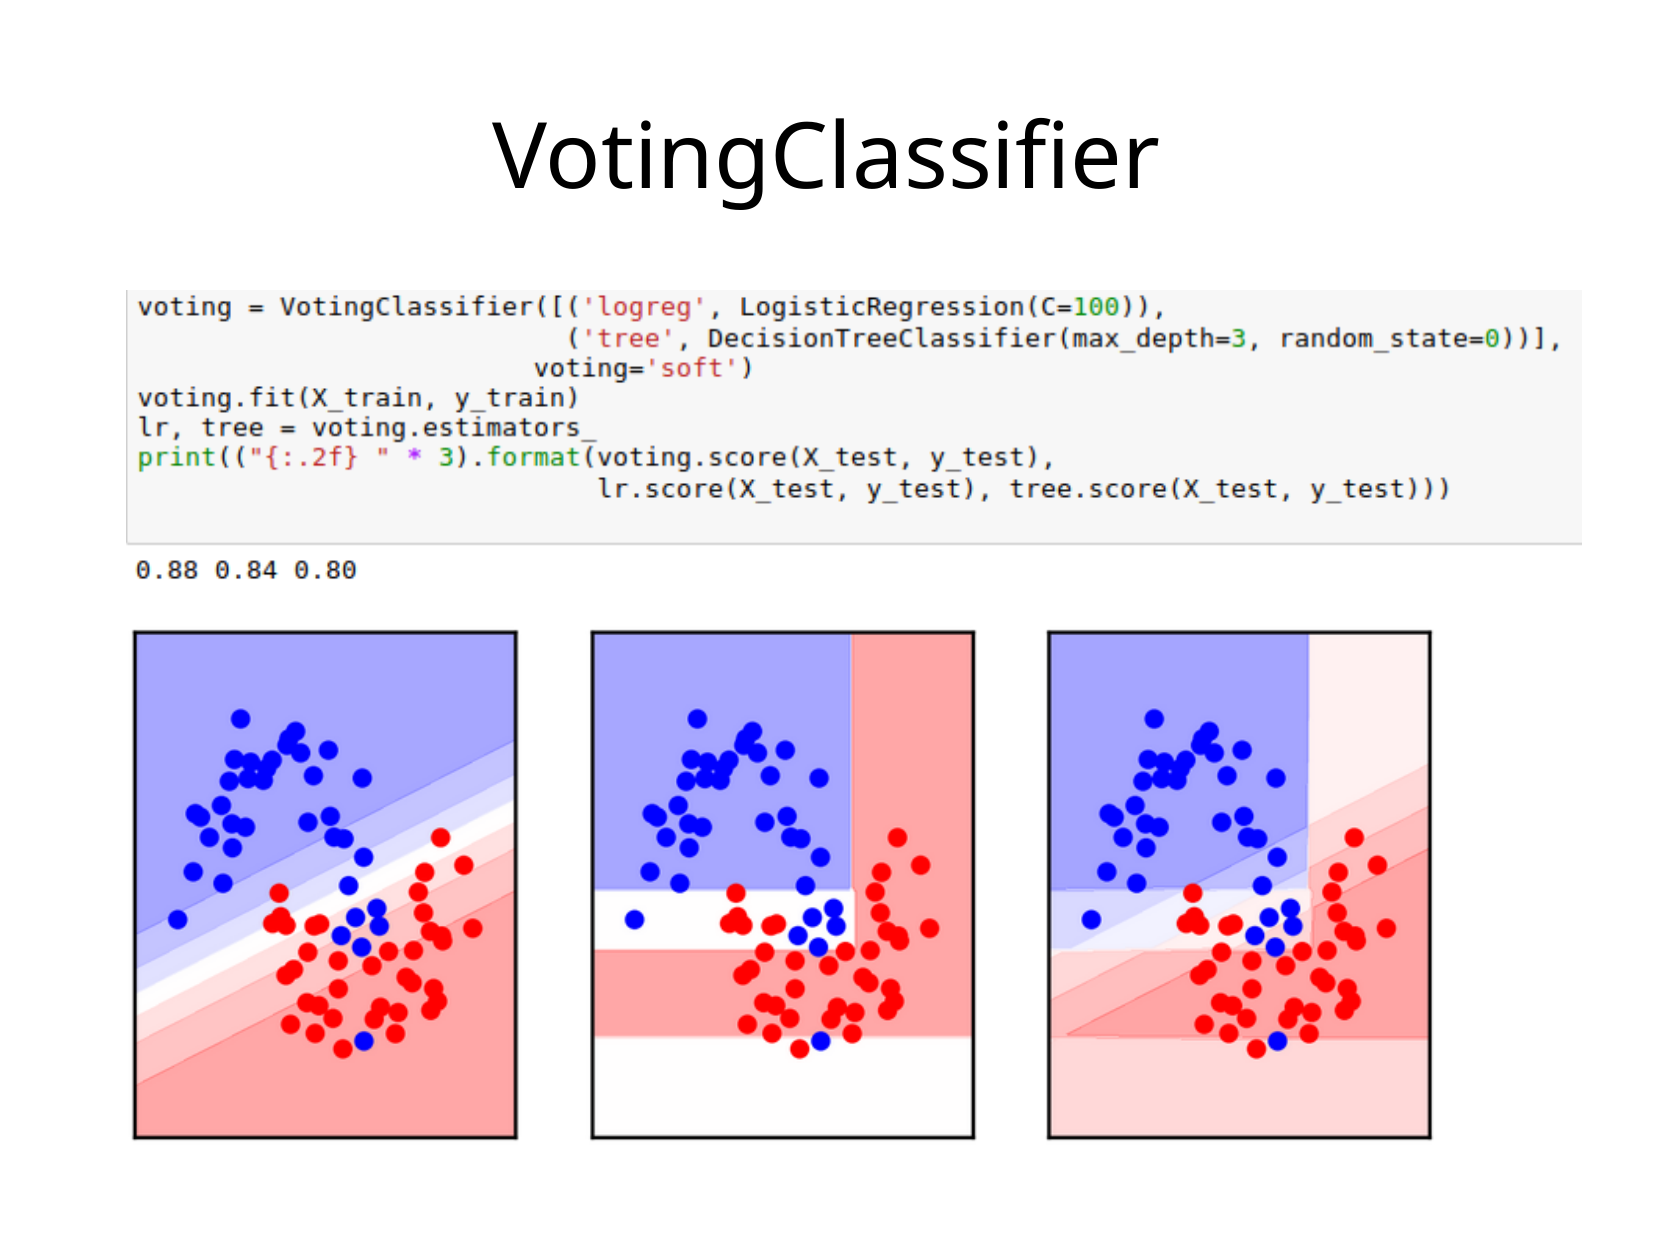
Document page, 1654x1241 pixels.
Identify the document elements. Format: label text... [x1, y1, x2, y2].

picture [126, 290, 1582, 586]
title VotingClassifier [82, 49, 1571, 257]
picture [112, 599, 1471, 1171]
